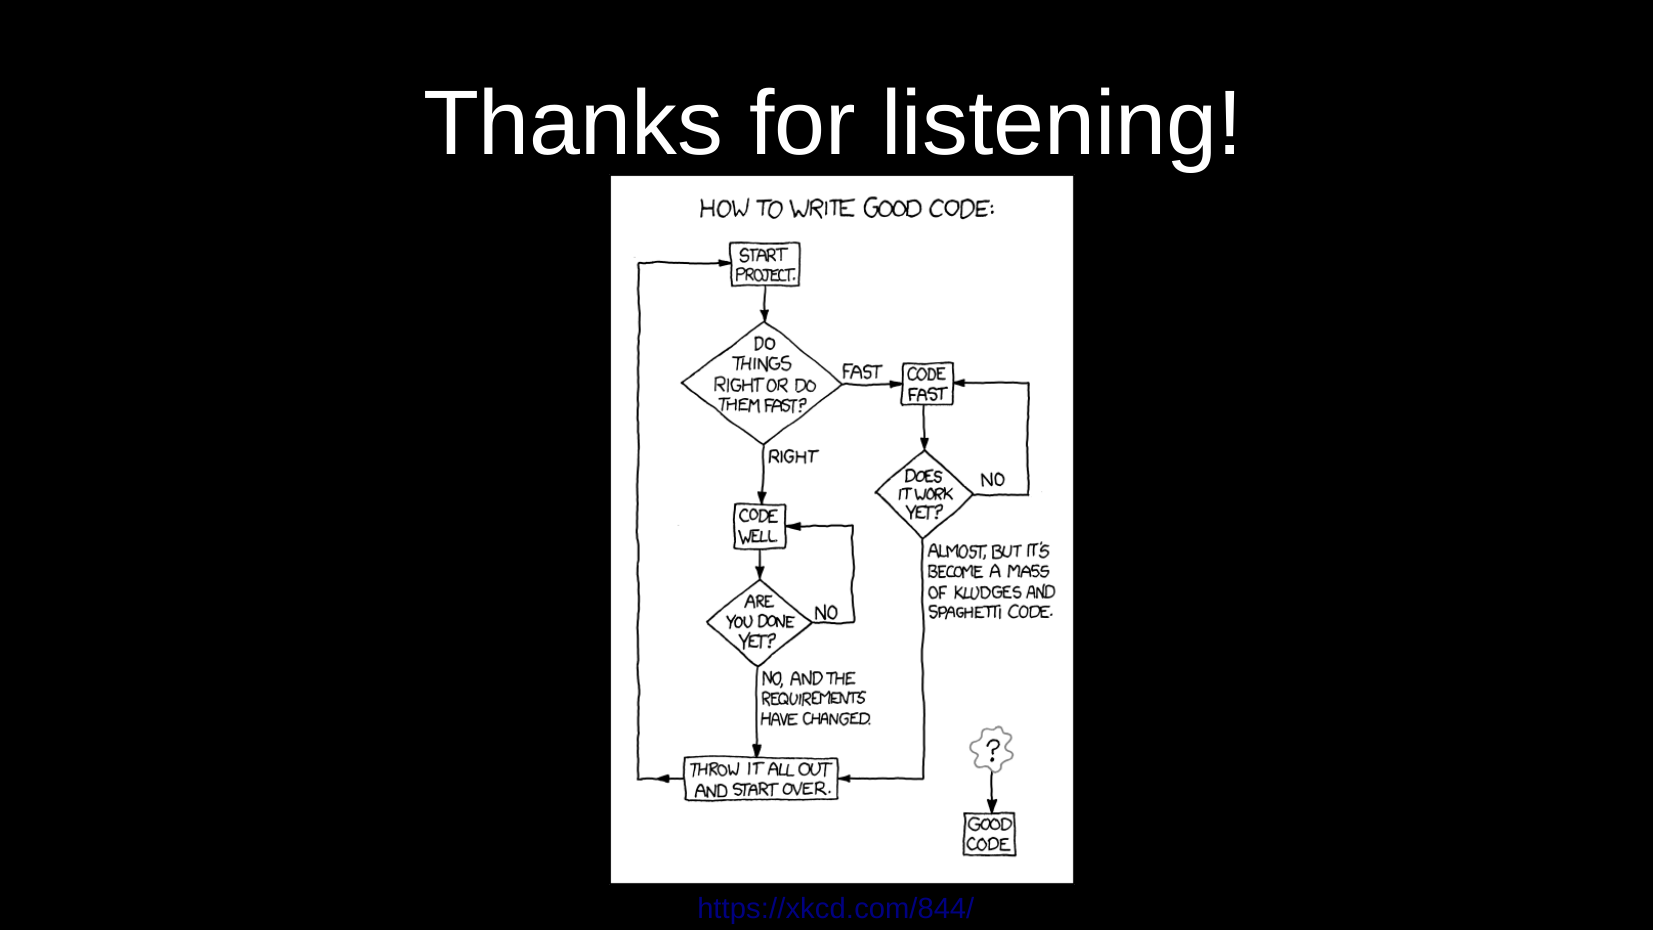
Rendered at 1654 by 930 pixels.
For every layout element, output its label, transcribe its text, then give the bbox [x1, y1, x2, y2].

text_box https://xkcd.com/844/ [682, 885, 991, 930]
title Thanks for listening! [90, 44, 1578, 201]
picture [609, 174, 1075, 886]
